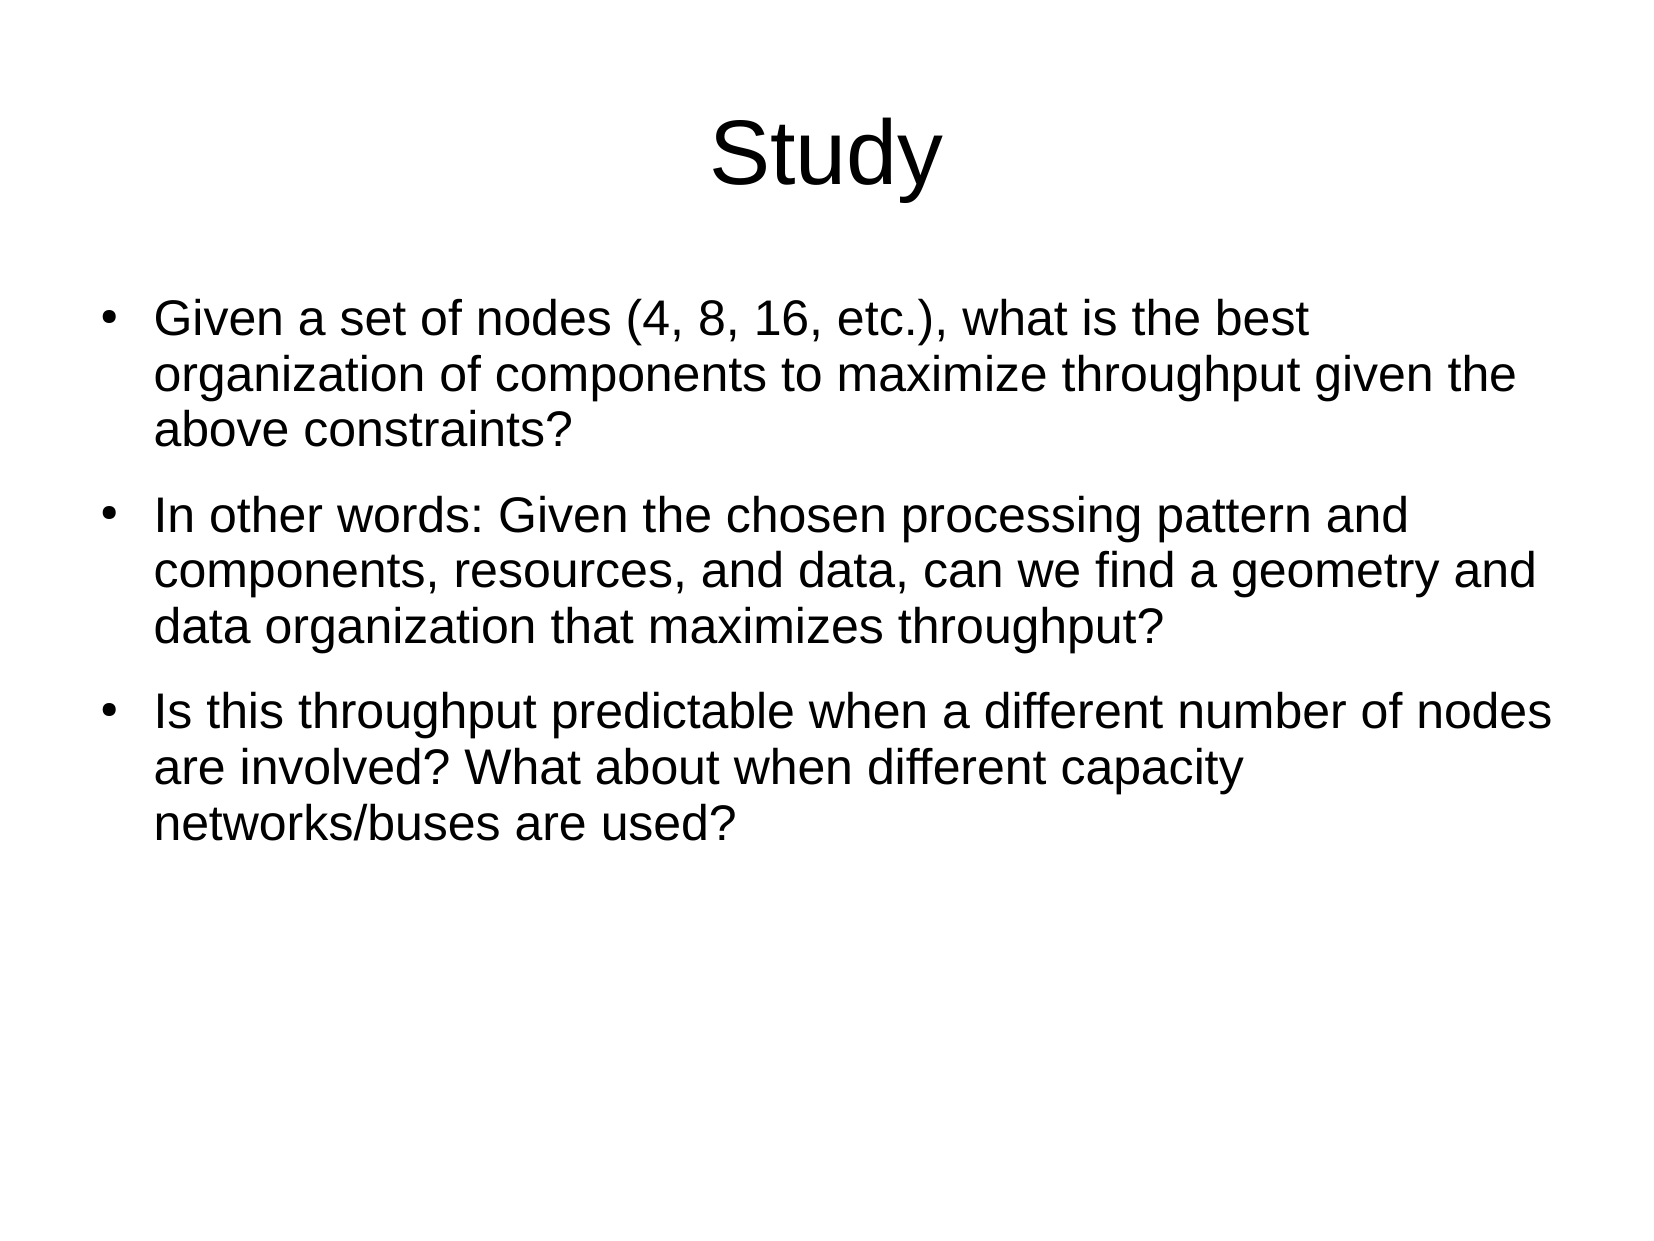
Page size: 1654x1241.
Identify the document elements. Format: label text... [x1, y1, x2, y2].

title Study [82, 49, 1571, 257]
list Given a set of nodes (4, 8, 16, etc.), what is the best organization of components to maximize throughput given the above constraints? In other words: Given the chosen processing pattern and components, resources, and data, can we find a geometry and data organization that maximizes throughput? Is this throughput predictable when a different number of nodes are involved? What about when different capacity networks/buses are used? [82, 290, 1571, 1109]
